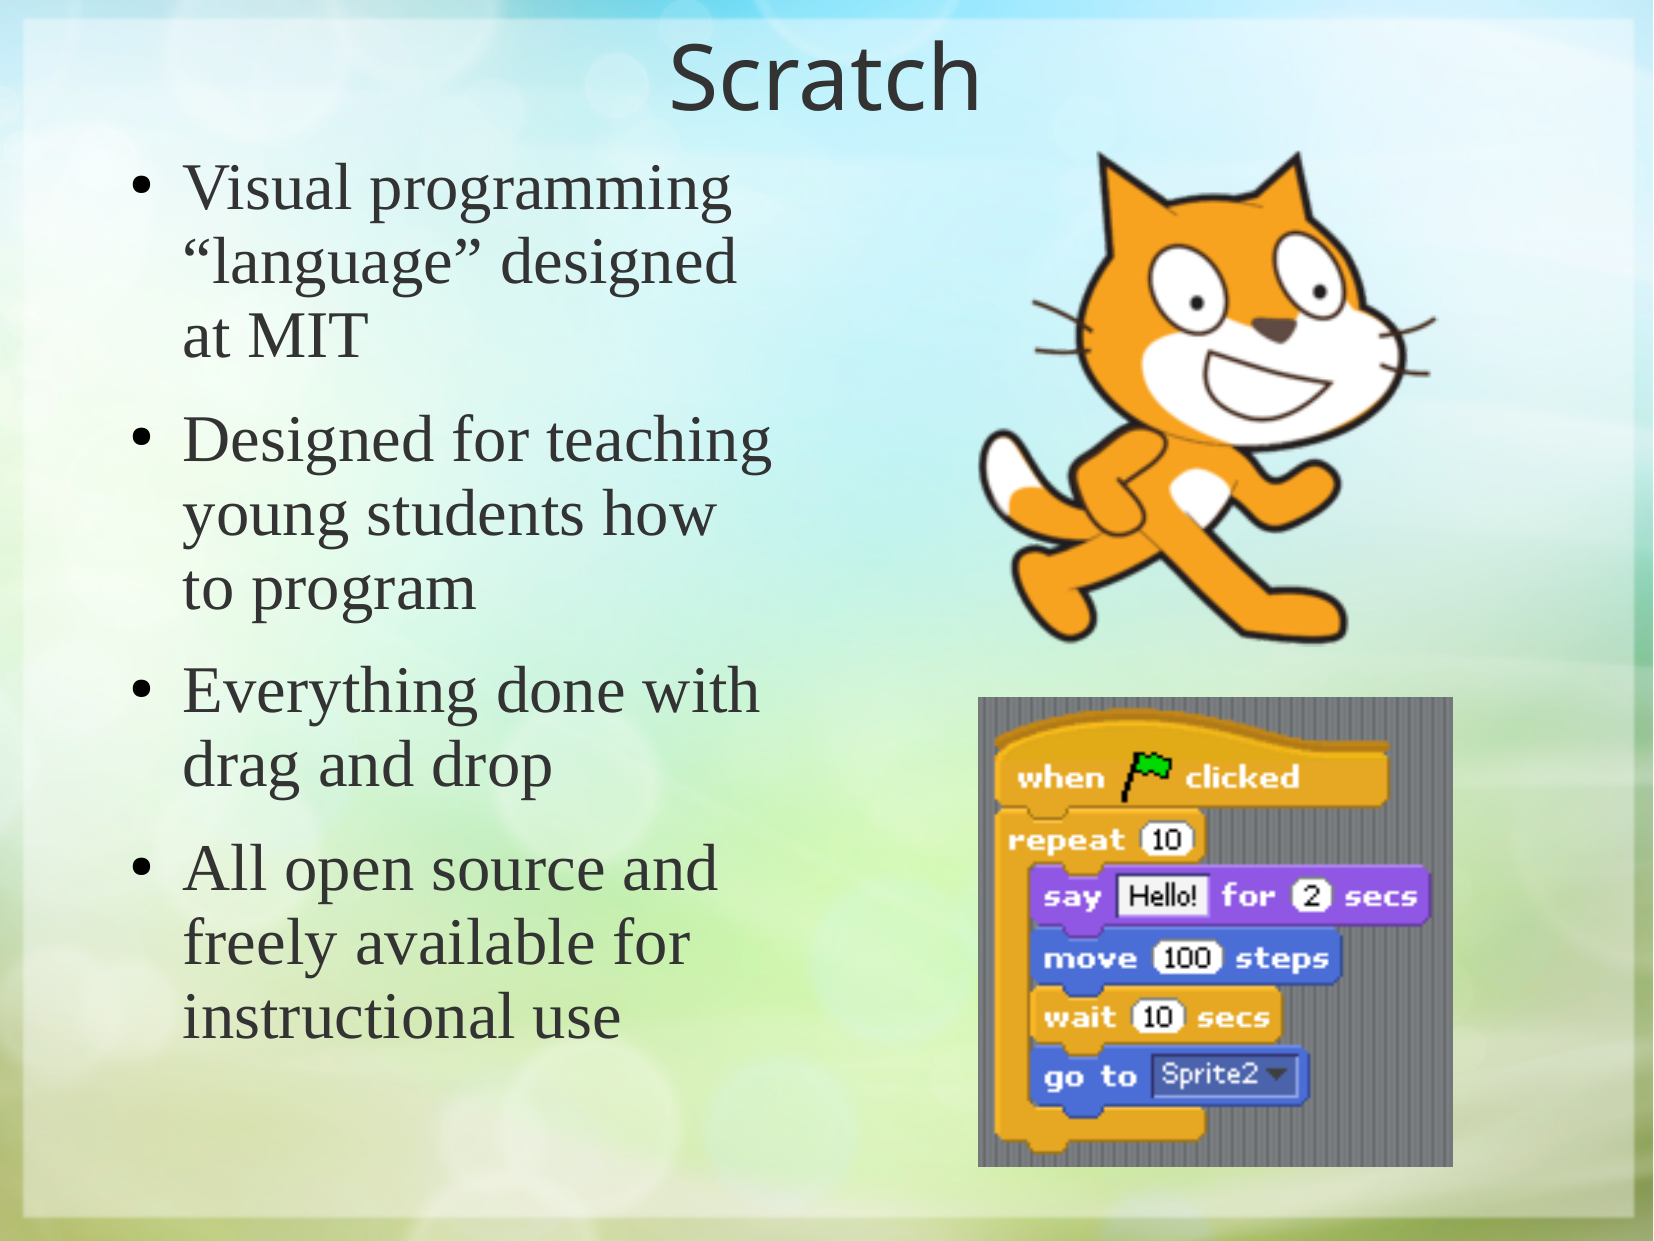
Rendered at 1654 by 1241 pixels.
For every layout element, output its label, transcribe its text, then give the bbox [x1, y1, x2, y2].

list Visual programming “language” designed at MIT Designed for teaching young students how to program Everything done with drag and drop All open source and freely available for instructional use [111, 149, 780, 1214]
title Scratch [82, 0, 1571, 151]
picture [0, 0, 1654, 1241]
